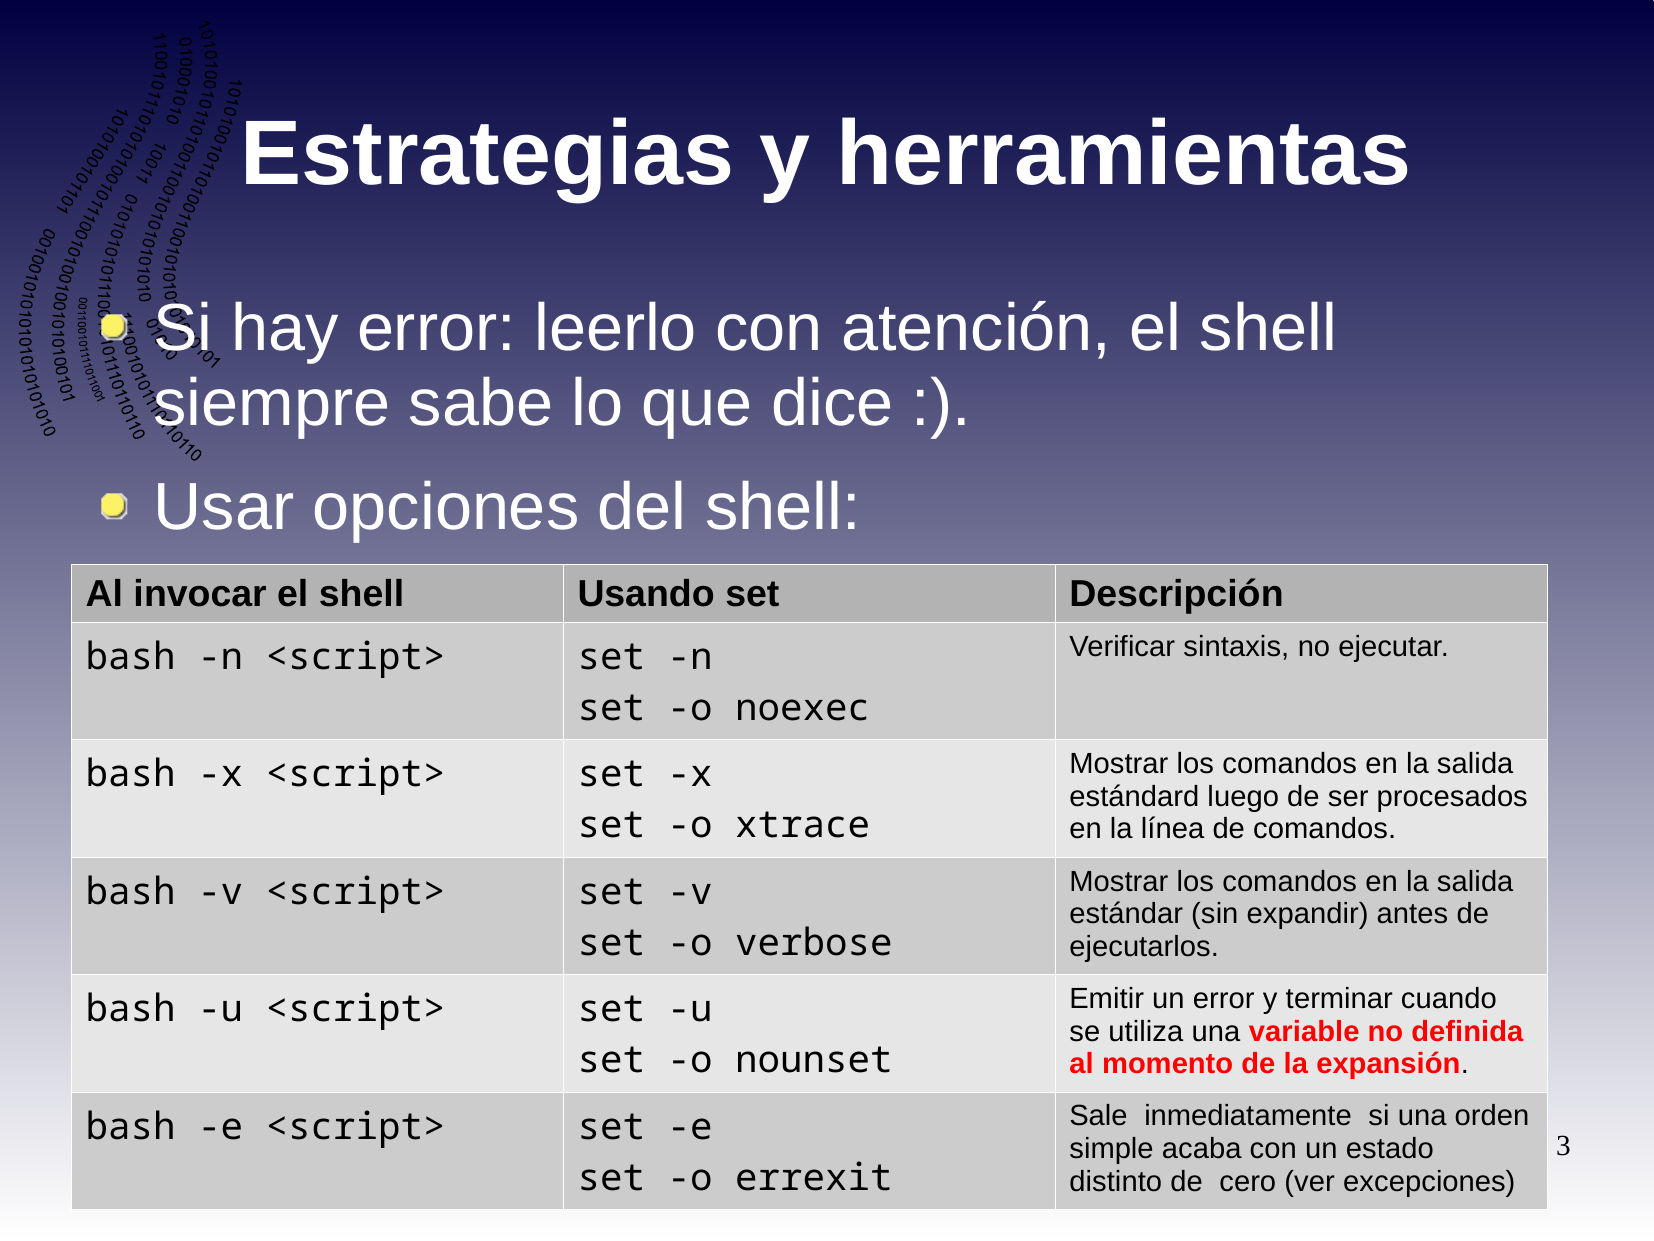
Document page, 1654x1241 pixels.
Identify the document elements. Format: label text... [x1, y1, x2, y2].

table_cell Verificar sintaxis, no ejecutar. [1056, 623, 1547, 739]
table_cell bash -n <script> [72, 623, 563, 739]
table_cell Sale inmediatamente si una orden simple acaba con un estado distinto de cero (ver excepciones) [1056, 1093, 1547, 1209]
table_cell set -x set -o xtrace [564, 740, 1055, 857]
table_cell Emitir un error y terminar cuando se utiliza una variable no definida al momento de la expansión. [1056, 975, 1547, 1092]
table_cell bash -v <script> [72, 858, 563, 974]
table_cell Mostrar los comandos en la salida estándard luego de ser procesados en la línea de comandos. [1056, 740, 1547, 857]
table_cell set -v set -o verbose [564, 858, 1055, 974]
table_cell Mostrar los comandos en la salida estándar (sin expandir) antes de ejecutarlos. [1056, 858, 1547, 974]
table_cell set -e set -o errexit [564, 1093, 1055, 1209]
table_header Descripción [1056, 565, 1547, 622]
picture [18, 20, 243, 461]
table_cell bash -e <script> [72, 1093, 563, 1209]
table_cell set -u set -o nounset [564, 975, 1055, 1092]
table_cell bash -x <script> [72, 740, 563, 857]
title Estrategias y herramientas [82, 49, 1571, 257]
table_cell set -n set -o noexec [564, 623, 1055, 739]
table_header Usando set [564, 565, 1055, 622]
table_header Al invocar el shell [72, 565, 563, 622]
list Si hay error: leerlo con atención, el shell siempre sabe lo que dice :). Usar opciones del shell: [82, 290, 1571, 1010]
table_cell bash -u <script> [72, 975, 563, 1092]
